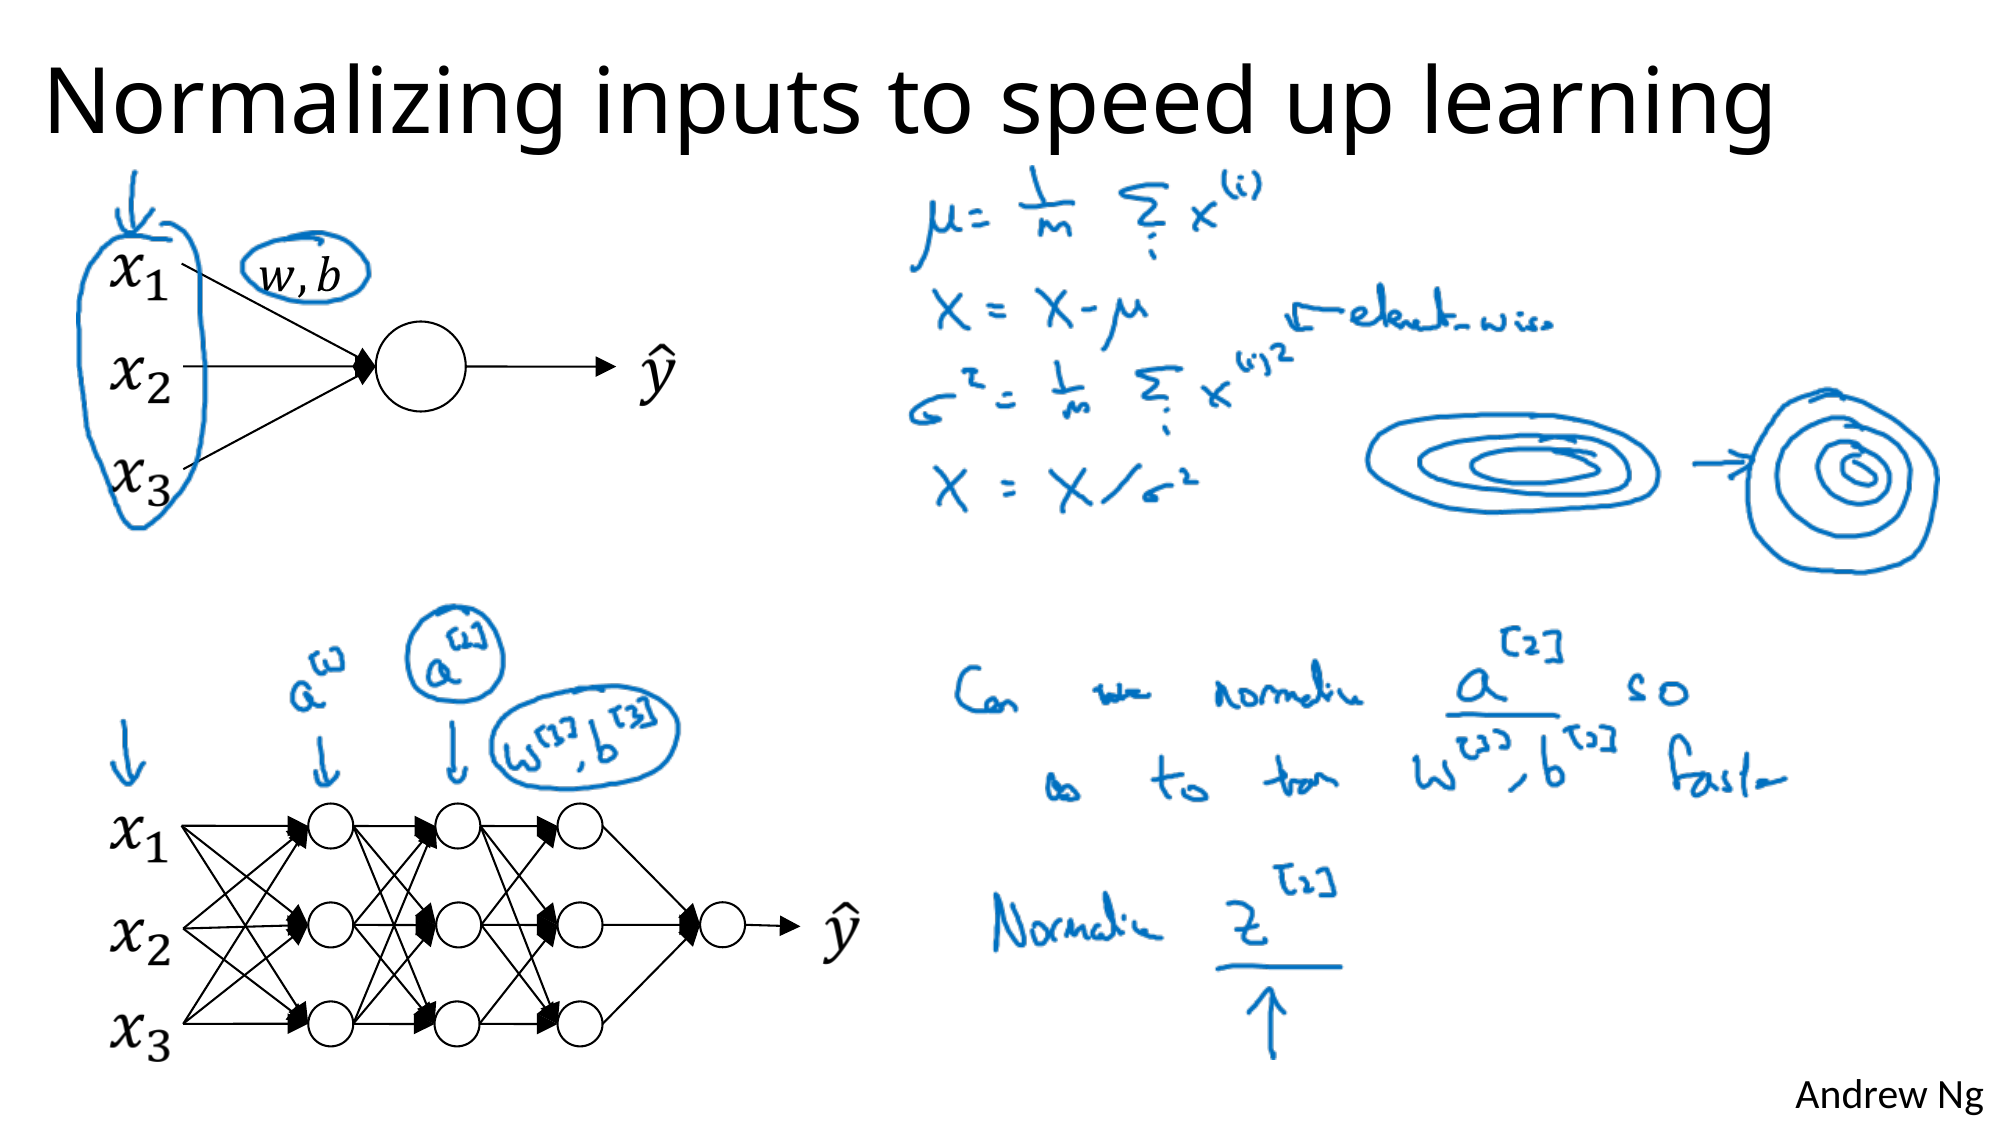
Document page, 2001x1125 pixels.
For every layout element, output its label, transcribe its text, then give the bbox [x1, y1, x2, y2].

title Normalizing inputs to speed up learning [26, 34, 1867, 252]
picture [76, 165, 1940, 1060]
text_box [101, 1060, 184, 1065]
